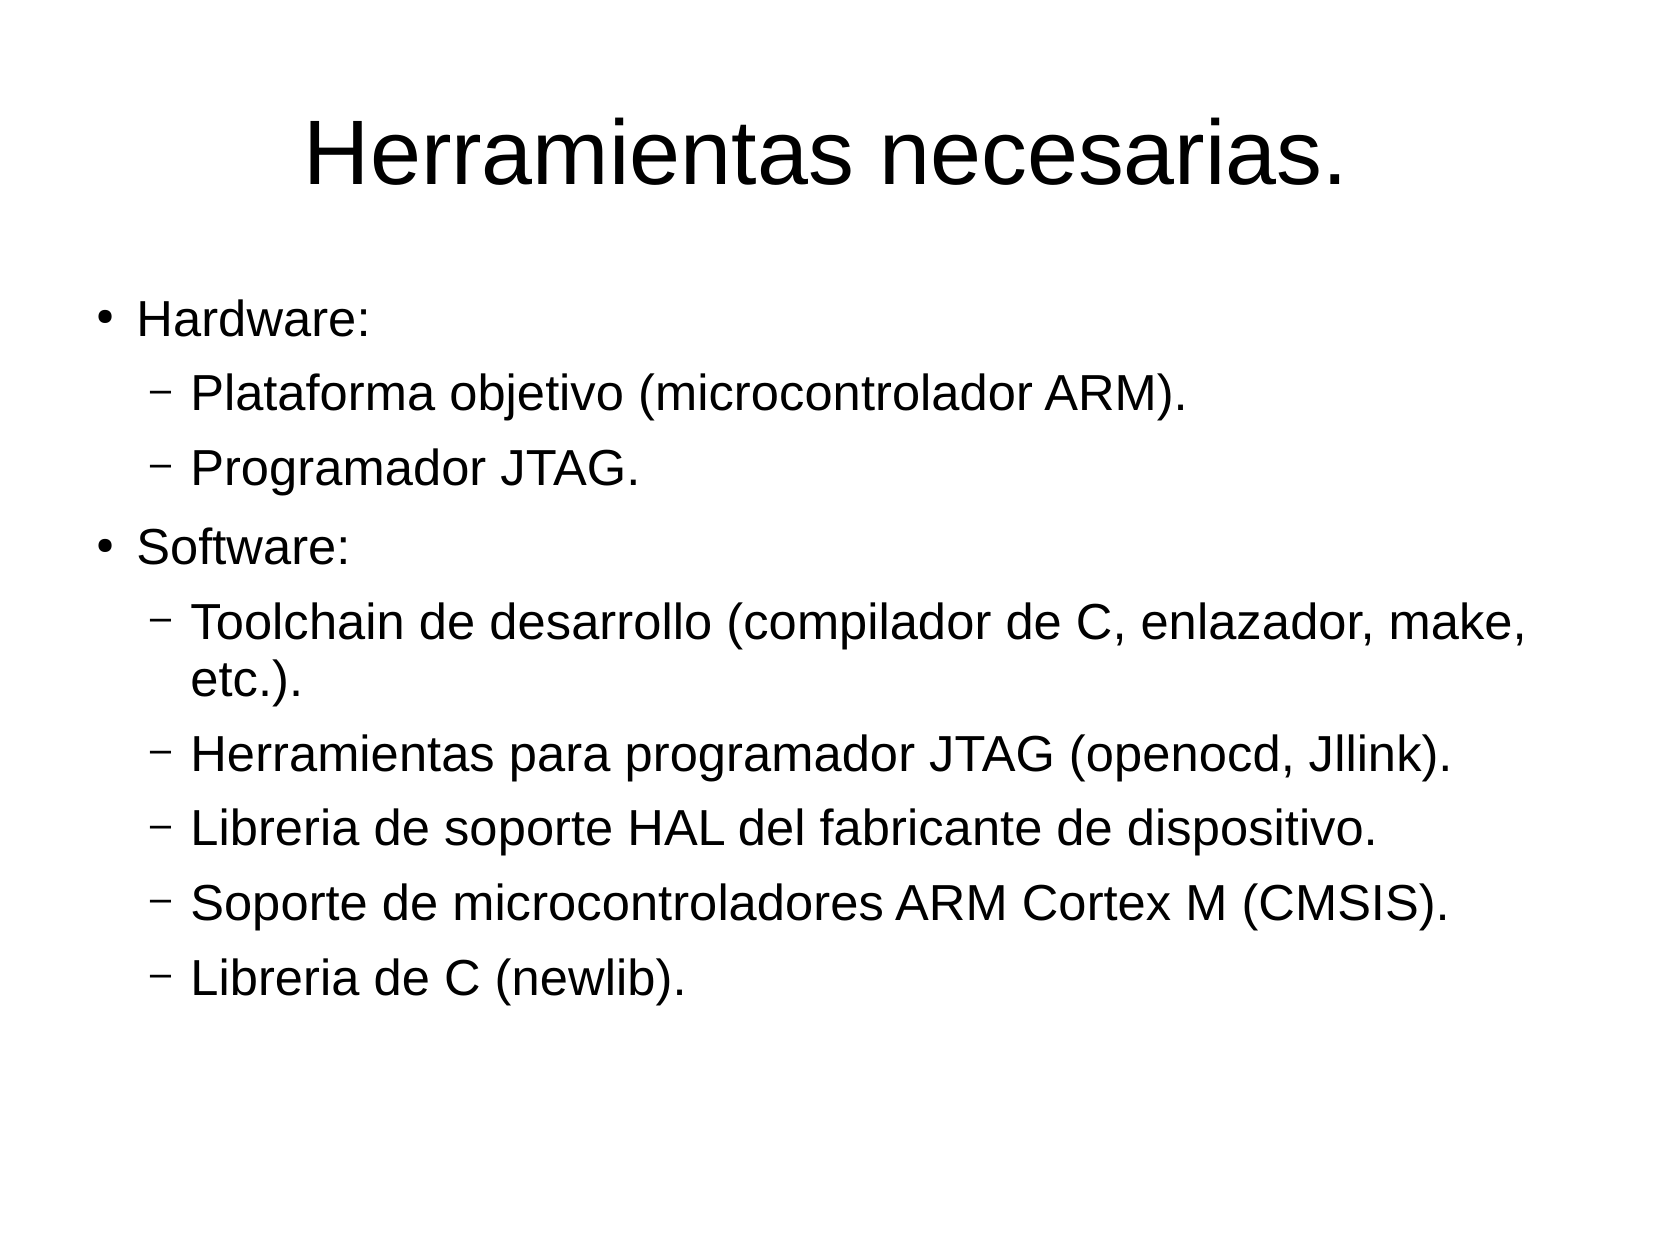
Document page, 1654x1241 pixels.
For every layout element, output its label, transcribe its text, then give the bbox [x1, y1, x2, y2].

list Hardware: Plataforma objetivo (microcontrolador ARM). Programador JTAG. Software: Toolchain de desarrollo (compilador de C, enlazador, make, etc.). Herramientas para programador JTAG (openocd, Jllink). Libreria de soporte HAL del fabricante de dispositivo. Soporte de microcontroladores ARM Cortex M (CMSIS). Libreria de C (newlib). [82, 290, 1571, 1010]
title Herramientas necesarias. [82, 49, 1571, 257]
